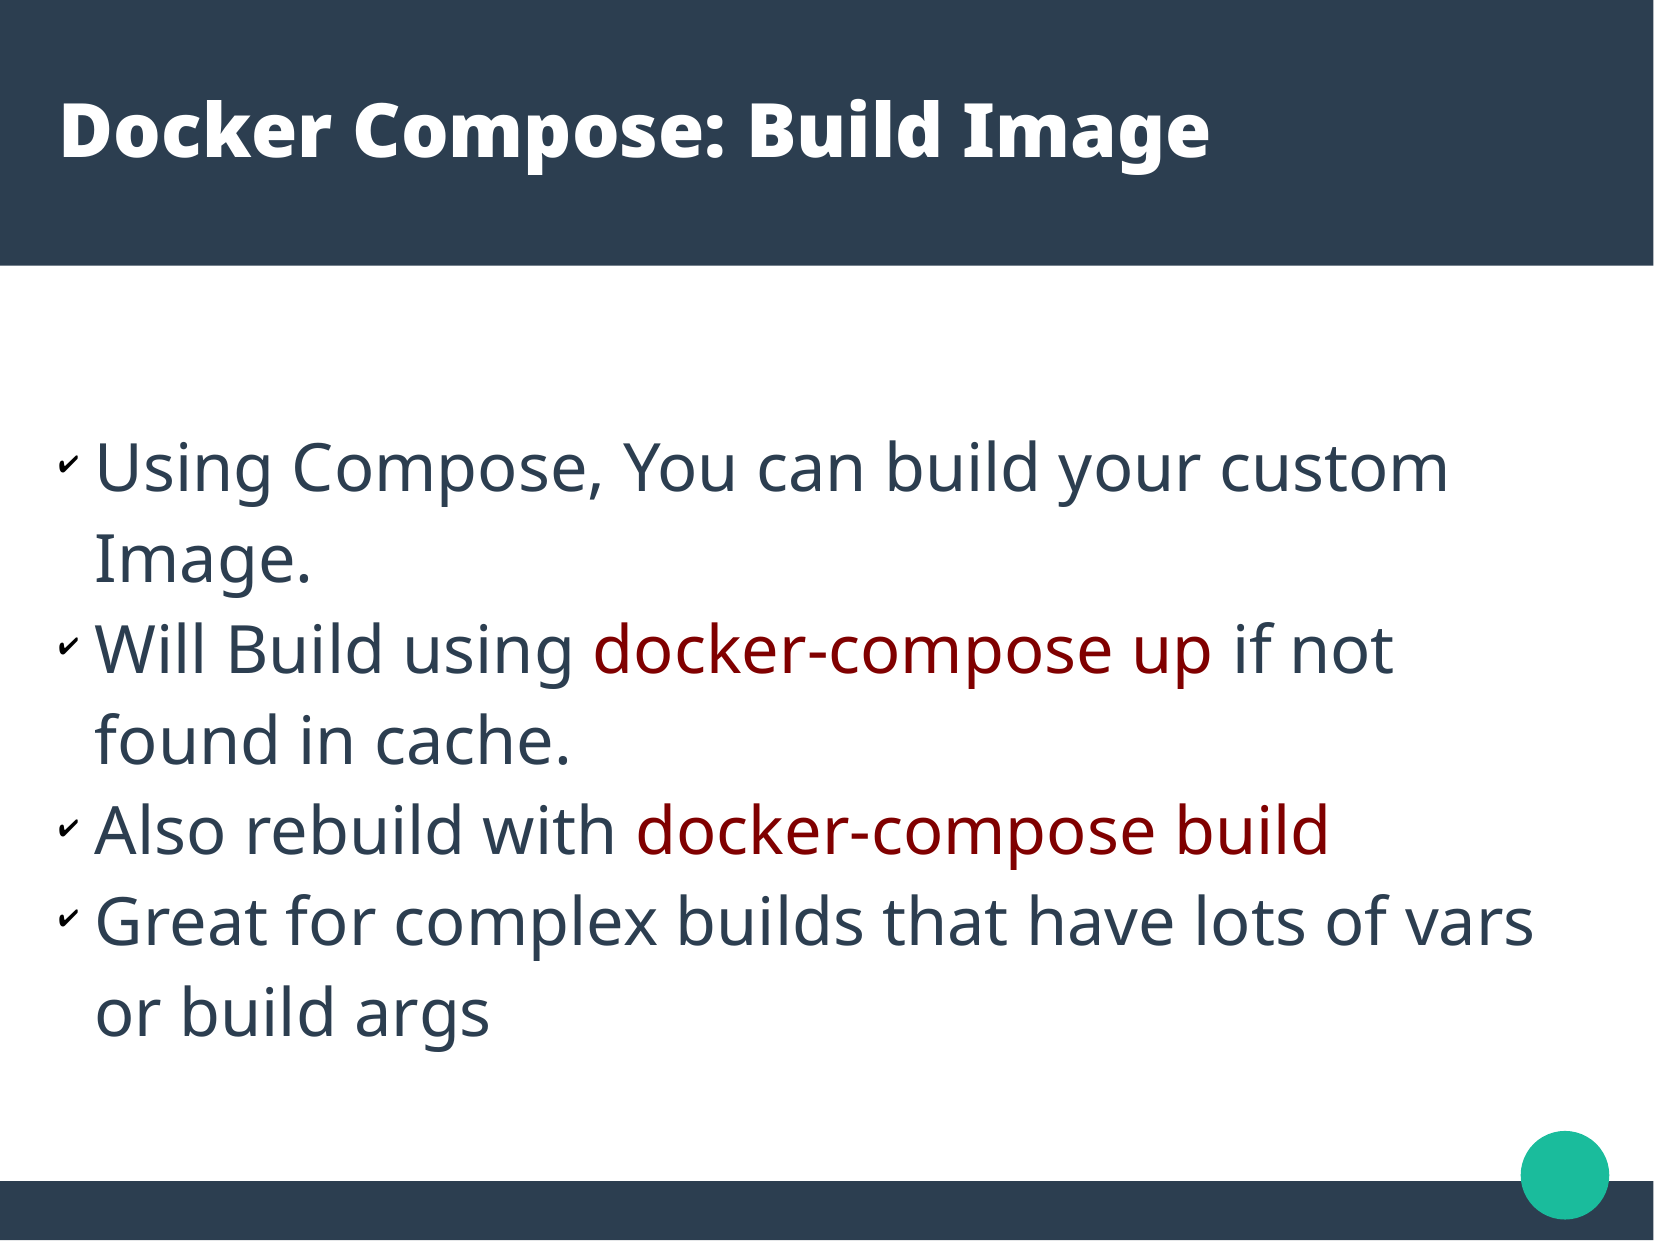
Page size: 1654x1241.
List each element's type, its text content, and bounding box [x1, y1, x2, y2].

title Docker Compose: Build Image [59, 40, 1595, 216]
subtitle Using Compose, You can build your custom Image. Will Build using docker-compose up if not found in cache. Also rebuild with docker-compose build Great for complex builds that have lots of vars or build args [59, 291, 1595, 1186]
